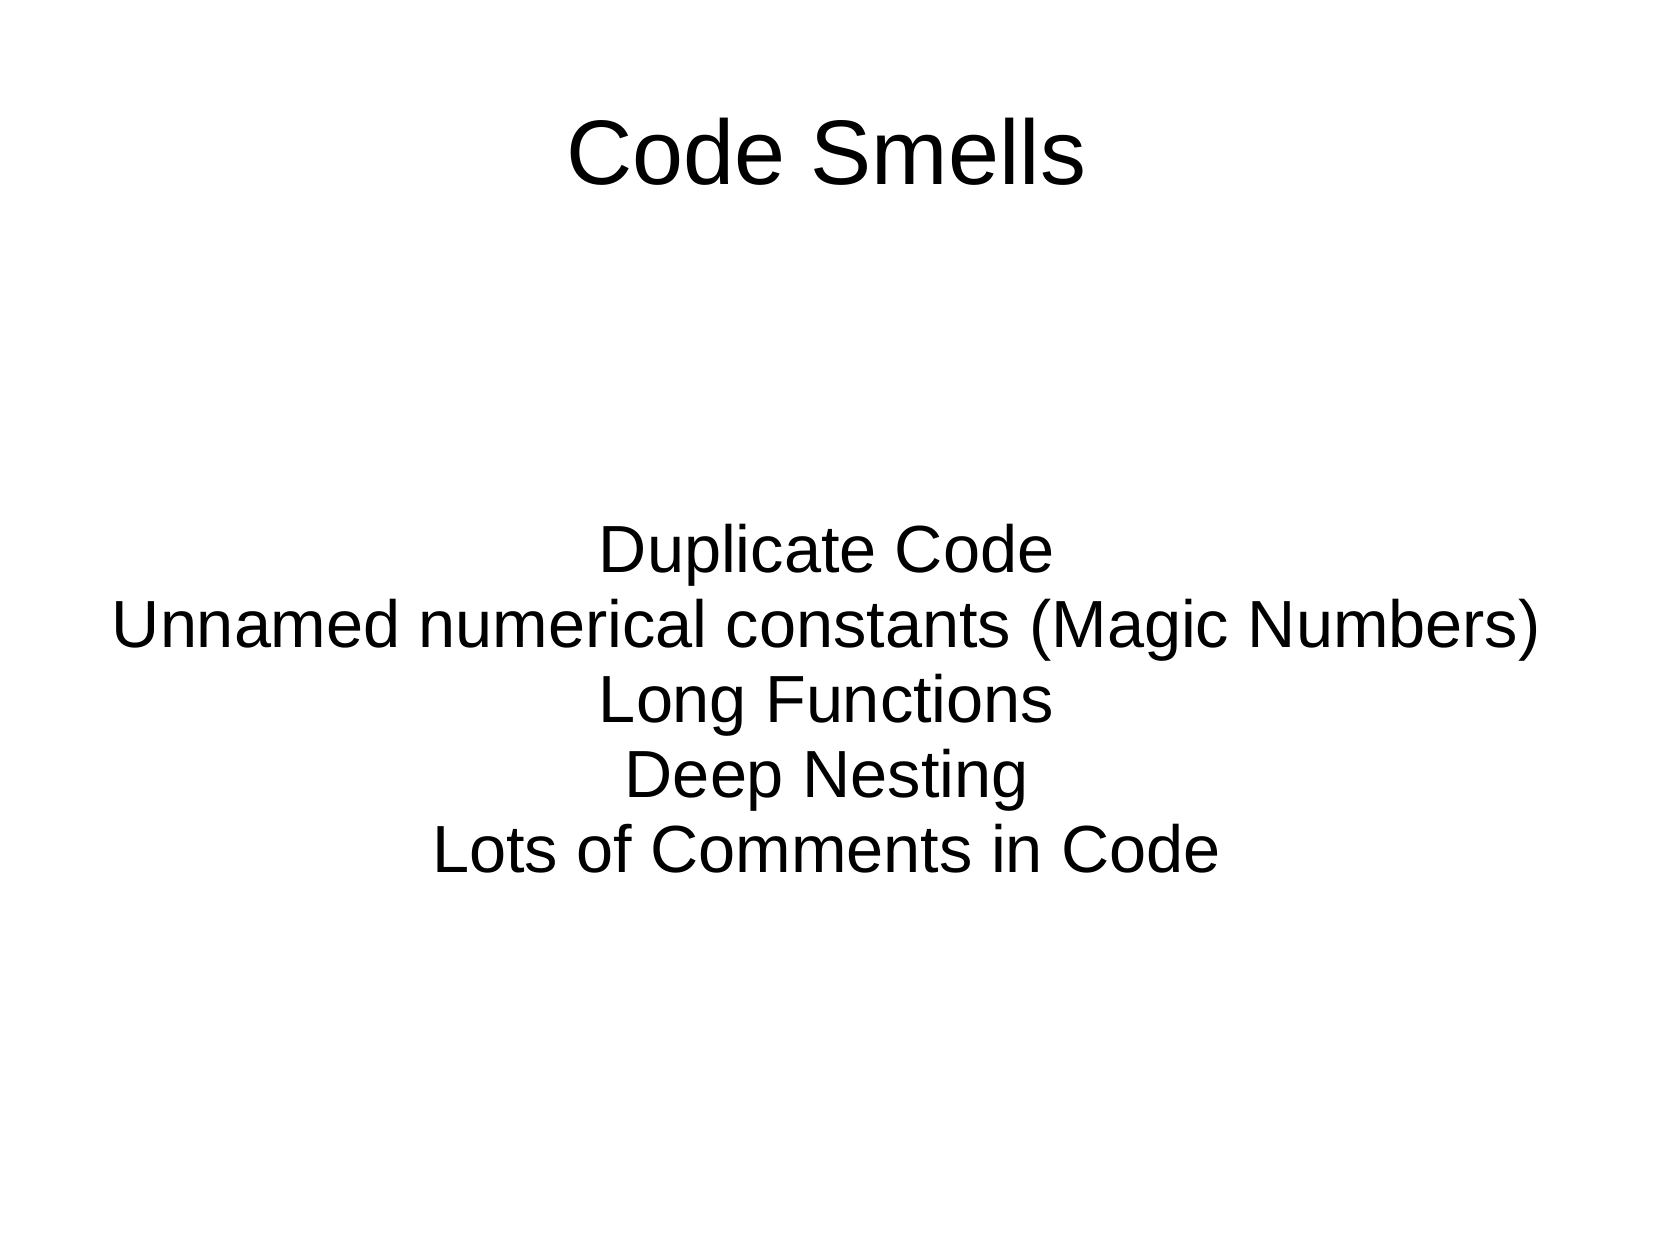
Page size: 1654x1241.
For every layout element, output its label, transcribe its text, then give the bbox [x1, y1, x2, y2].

title Code Smells [82, 56, 1571, 250]
subtitle Duplicate Code Unnamed numerical constants (Magic Numbers) Long Functions Deep Nesting Lots of Comments in Code [82, 297, 1571, 1102]
